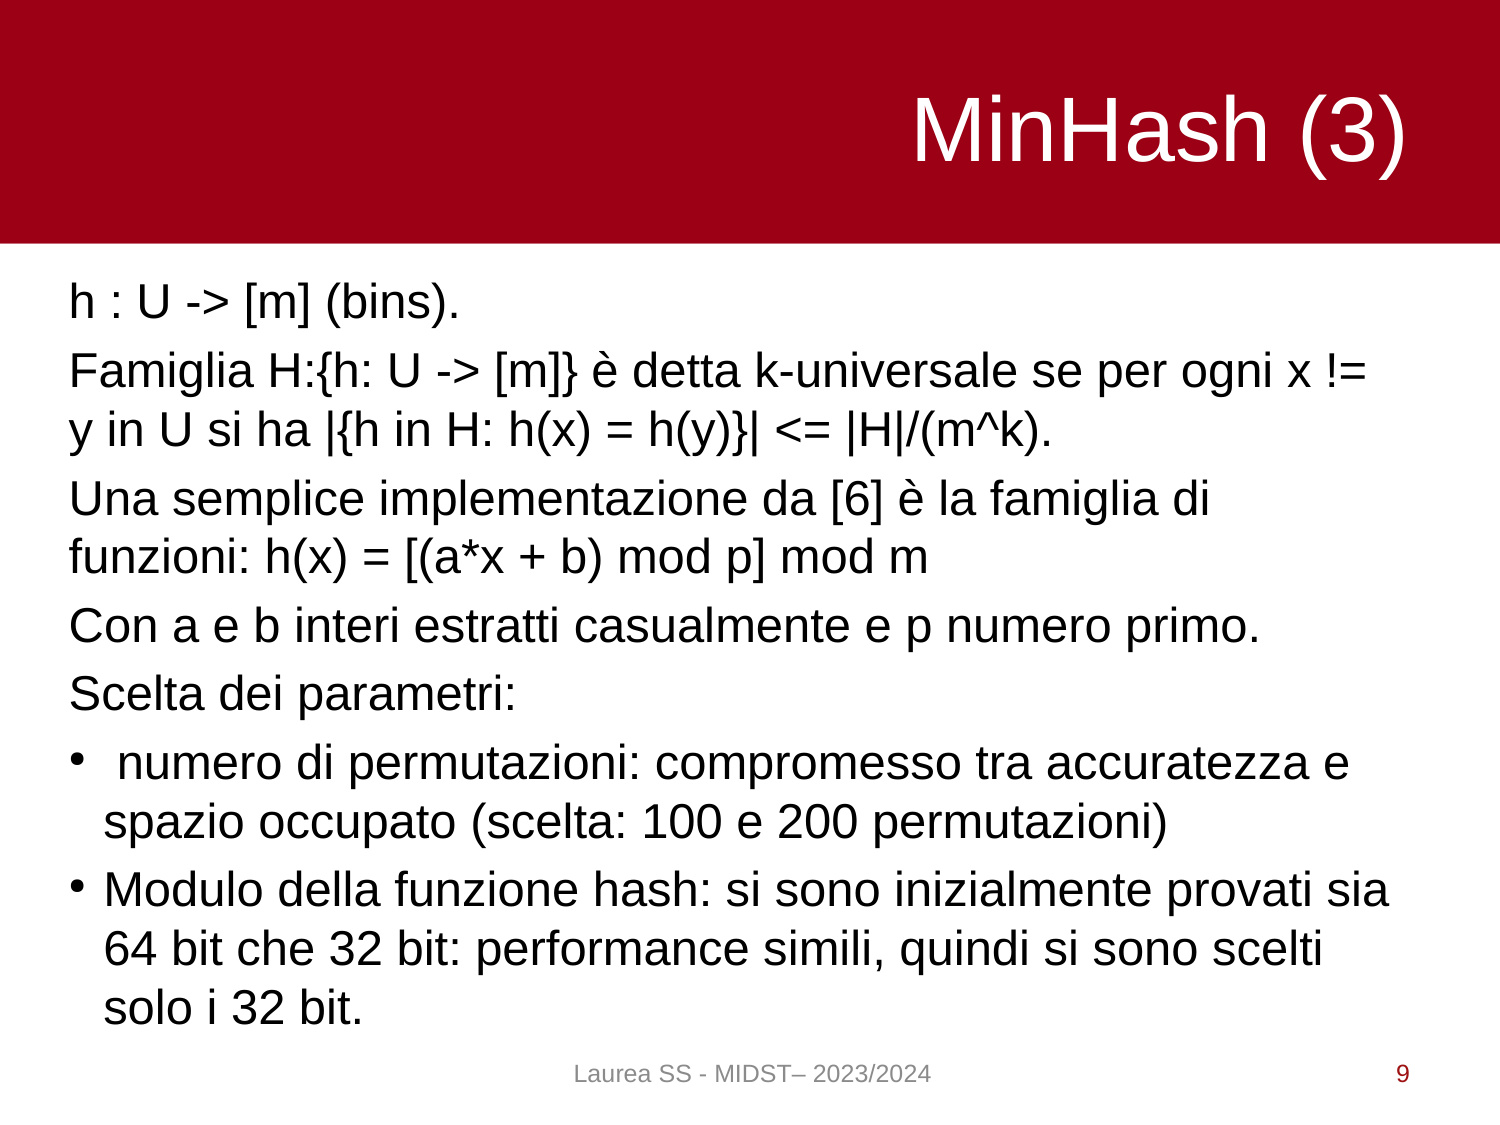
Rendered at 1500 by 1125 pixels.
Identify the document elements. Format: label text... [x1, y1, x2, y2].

list h : U -> [m] (bins). Famiglia H:{h: U -> [m]} è detta k-universale se per ogni x != y in U si ha |{h in H: h(x) = h(y)}| <= |H|/(m^k). Una semplice implementazione da [6] è la famiglia di funzioni: h(x) = [(a*x + b) mod p] mod m Con a e b interi estratti casualmente e p numero primo. Scelta dei parametri: numero di permutazioni: compromesso tra accuratezza e spazio occupato (scelta: 100 e 200 permutazioni) Modulo della funzione hash: si sono inizialmente provati sia 64 bit che 32 bit: performance simili, quindi si sono scelti solo i 32 bit. [53, 262, 1422, 1043]
title MinHash (3) [345, 16, 1425, 233]
